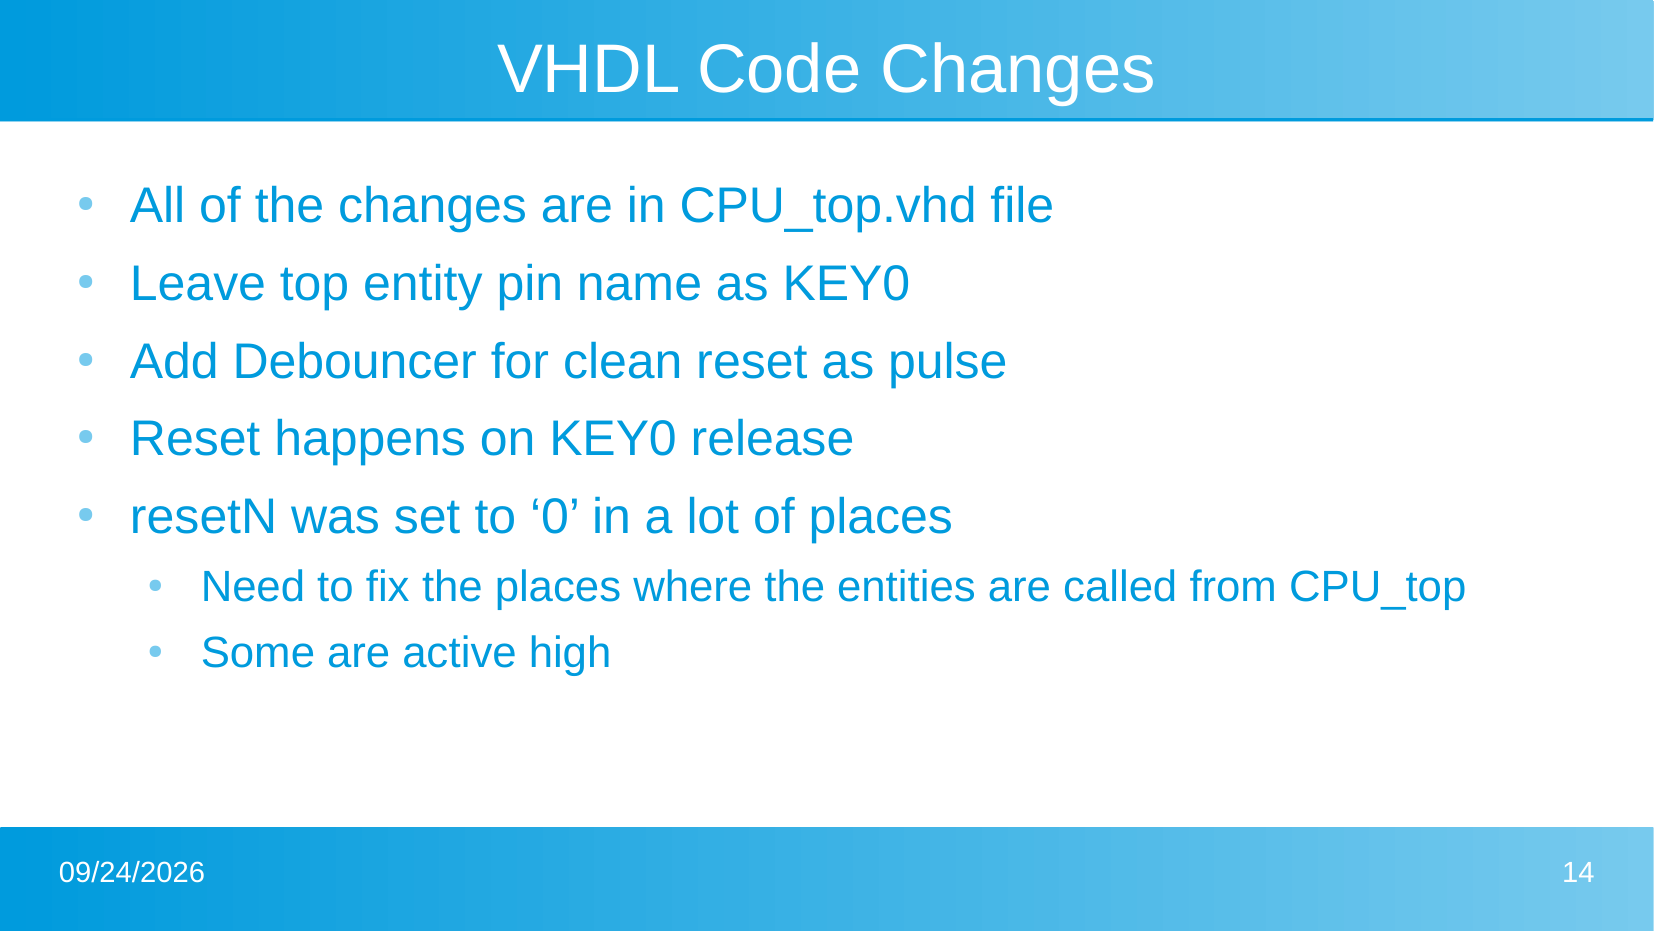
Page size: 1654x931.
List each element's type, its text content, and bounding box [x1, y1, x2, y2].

list All of the changes are in CPU_top.vhd file Leave top entity pin name as KEY0 Add Debouncer for clean reset as pulse Reset happens on KEY0 release resetN was set to ‘0’ in a lot of places Need to fix the places where the entities are called from CPU_top Some are active high [59, 177, 1595, 768]
title VHDL Code Changes [59, 29, 1595, 108]
